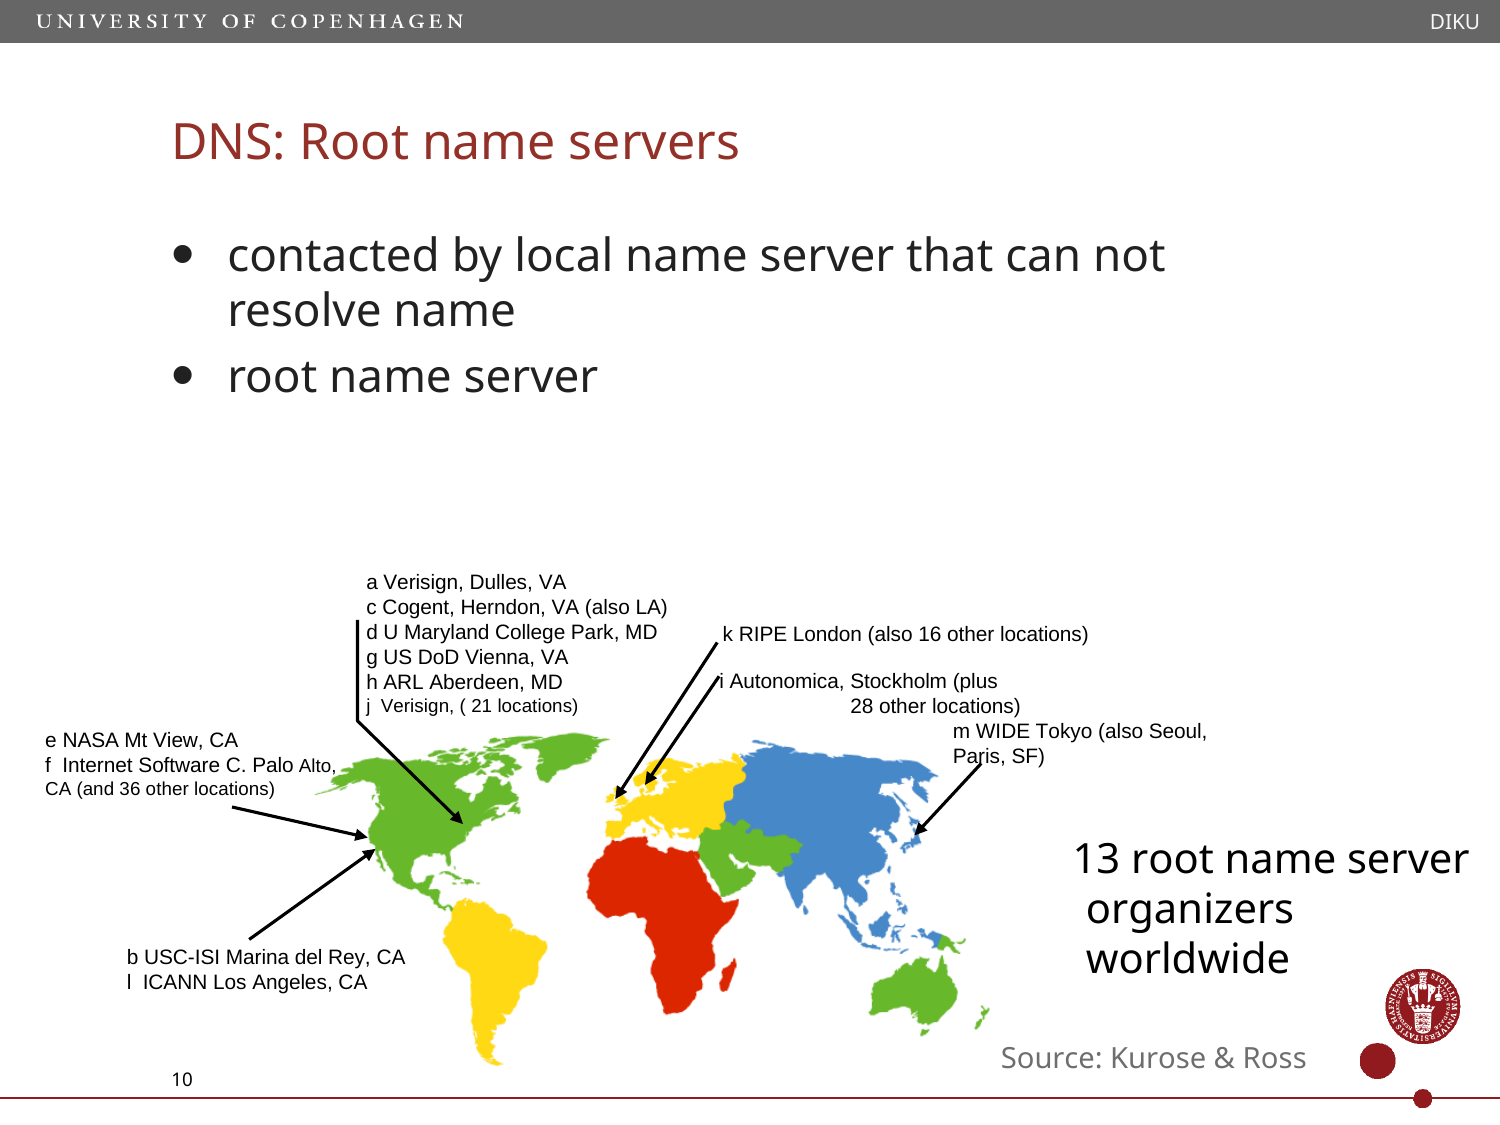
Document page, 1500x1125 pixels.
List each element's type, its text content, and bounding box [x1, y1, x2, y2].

picture [1177, 958, 1189, 970]
picture [1218, 958, 1223, 968]
picture [1124, 958, 1137, 970]
text_box m WIDE Tokyo (also Seoul, Paris, SF) [941, 712, 1232, 751]
picture [1247, 958, 1259, 970]
picture [1091, 958, 1097, 968]
text_box <number> [171, 1067, 522, 1092]
text_box k RIPE London (also 16 other locations) [782, 614, 1125, 650]
list contacted by local name server that can not resolve name root name server [687, 699, 1017, 728]
text_box b USC-ISI Marina del Rey, CA l ICANN Los Angeles, CA [115, 937, 448, 999]
picture [1106, 958, 1111, 968]
text_box DIKU [469, 0, 1495, 43]
text_box i Autonomica, Stockholm (plus 28 other locations) [707, 661, 1033, 699]
picture [0, 728, 1500, 1122]
list contacted by local name server that can not resolve name root name server [171, 225, 1329, 900]
text_box e NASA Mt View, CA f Internet Software C. Palo Alto, CA (and 36 other locations) [33, 721, 354, 782]
text_box Source: Kurose & Ross [986, 1031, 1376, 1083]
text_box 13 root name server organizers worldwide [1014, 823, 1500, 958]
picture [1203, 958, 1209, 968]
title DNS: Root name servers [171, 75, 1329, 171]
text_box a Verisign, Dulles, VA c Cogent, Herndon, VA (also LA) d U Maryland College Park, MD g US DoD Vienna, VA h ARL Aberdeen, MD j Verisign, ( 21 locations) [354, 562, 782, 694]
list contacted by local name server that can not resolve name root name server [171, 782, 295, 900]
list contacted by local name server that can not resolve name root name server [360, 694, 681, 728]
